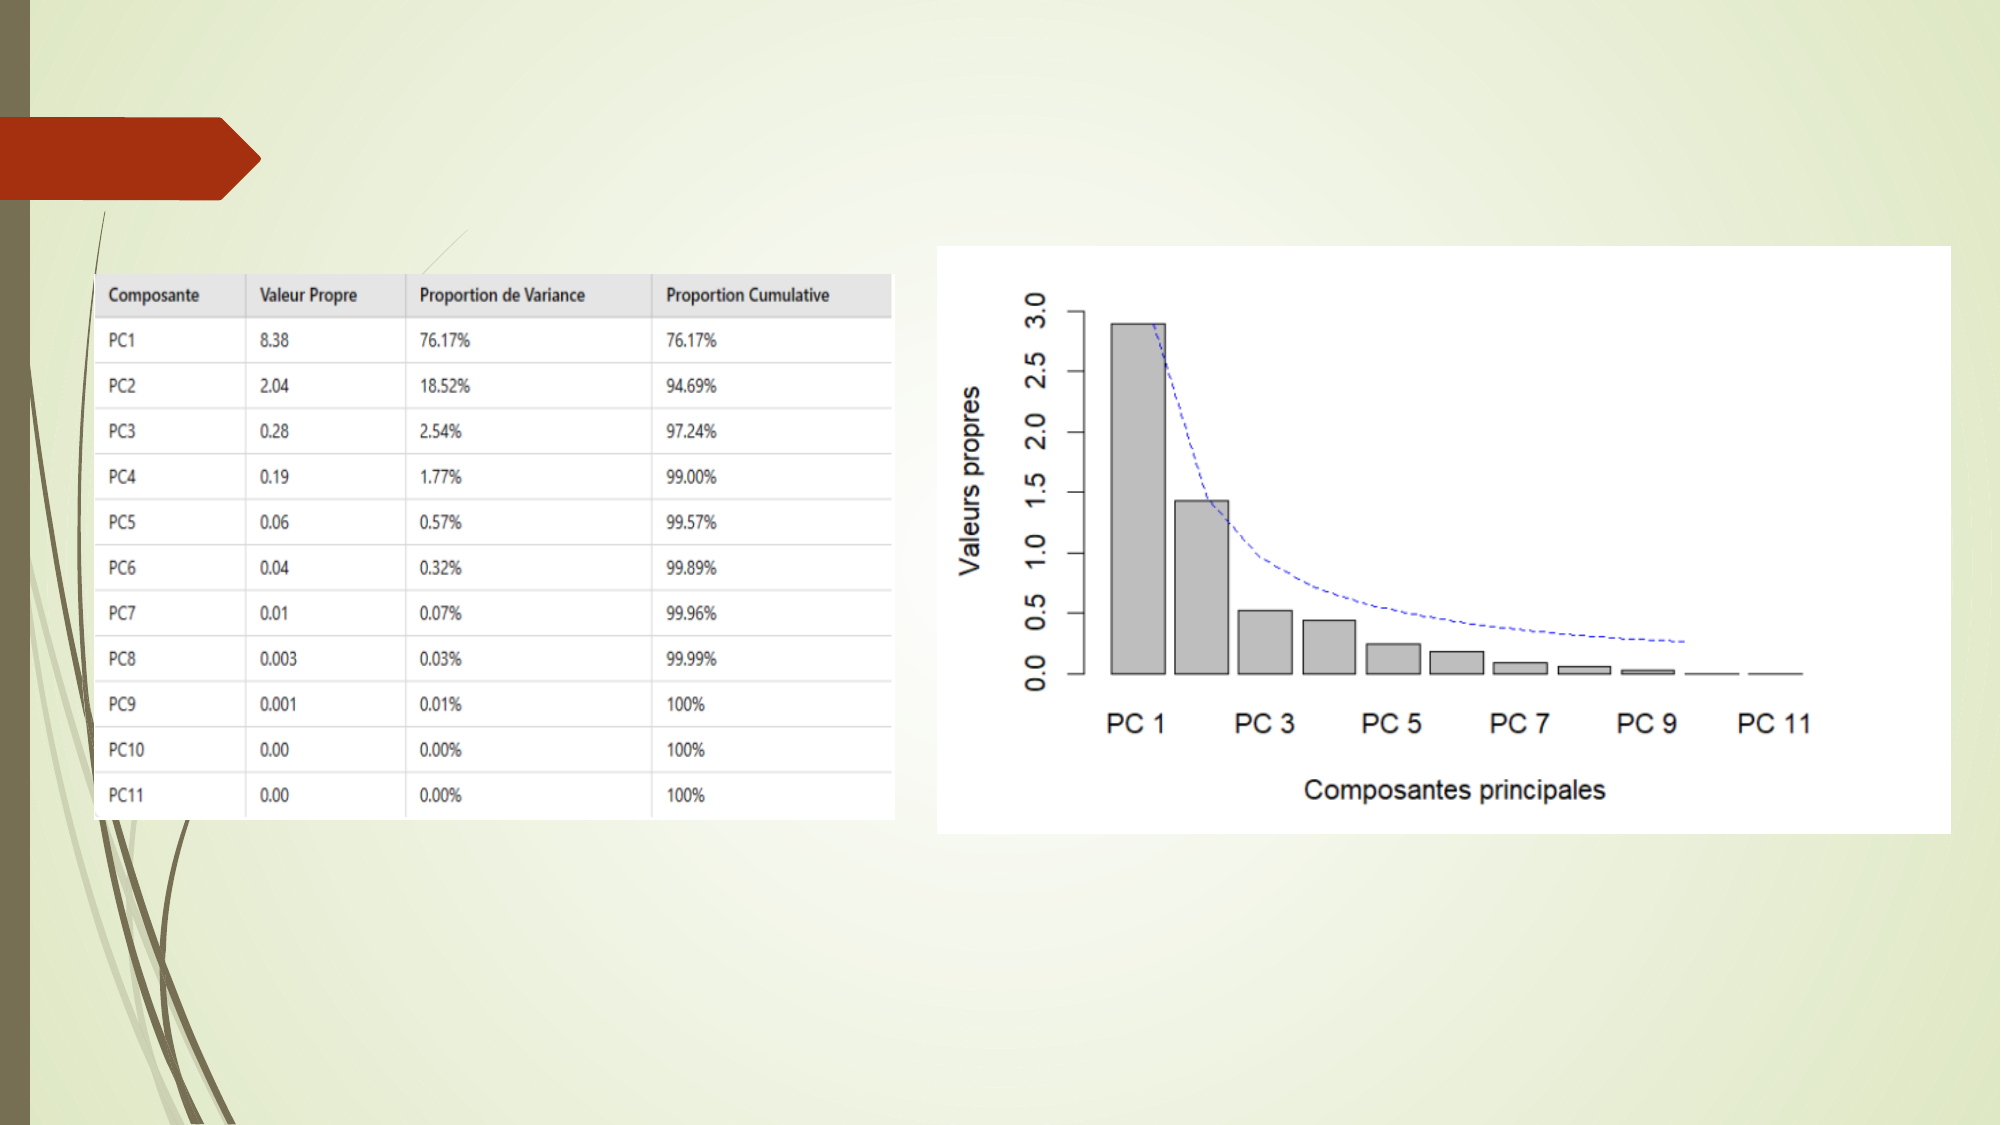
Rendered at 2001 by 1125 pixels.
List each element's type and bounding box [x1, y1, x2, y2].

picture [937, 246, 1951, 834]
picture [94, 274, 895, 820]
